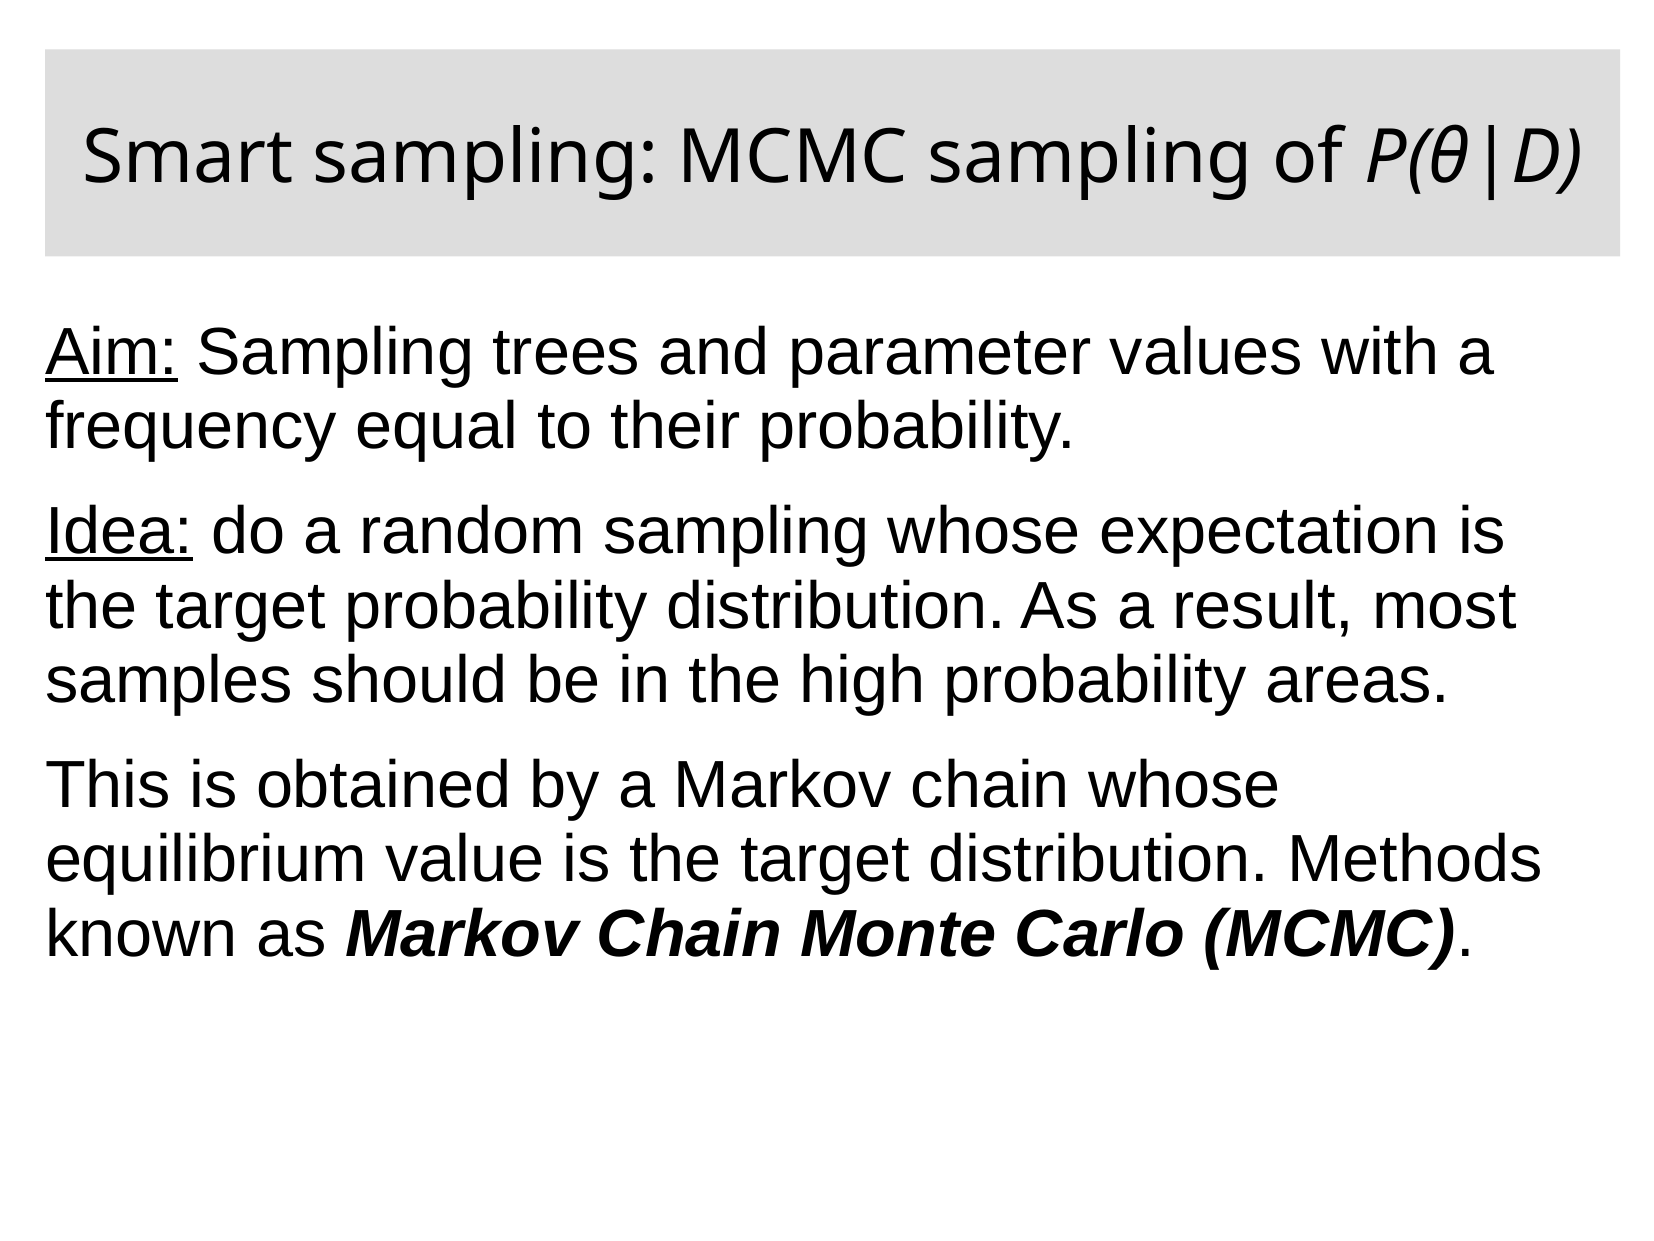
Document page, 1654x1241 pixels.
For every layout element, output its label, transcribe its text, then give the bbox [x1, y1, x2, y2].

list Aim: Sampling trees and parameter values with a frequency equal to their probability. Idea: do a random sampling whose expectation is the target probability distribution. As a result, most samples should be in the high probability areas. This is obtained by a Markov chain whose equilibrium value is the target distribution. Methods known as Markov Chain Monte Carlo (MCMC). [45, 313, 1606, 1119]
title Smart sampling: MCMC sampling of P(θ|D) [45, 49, 1621, 257]
